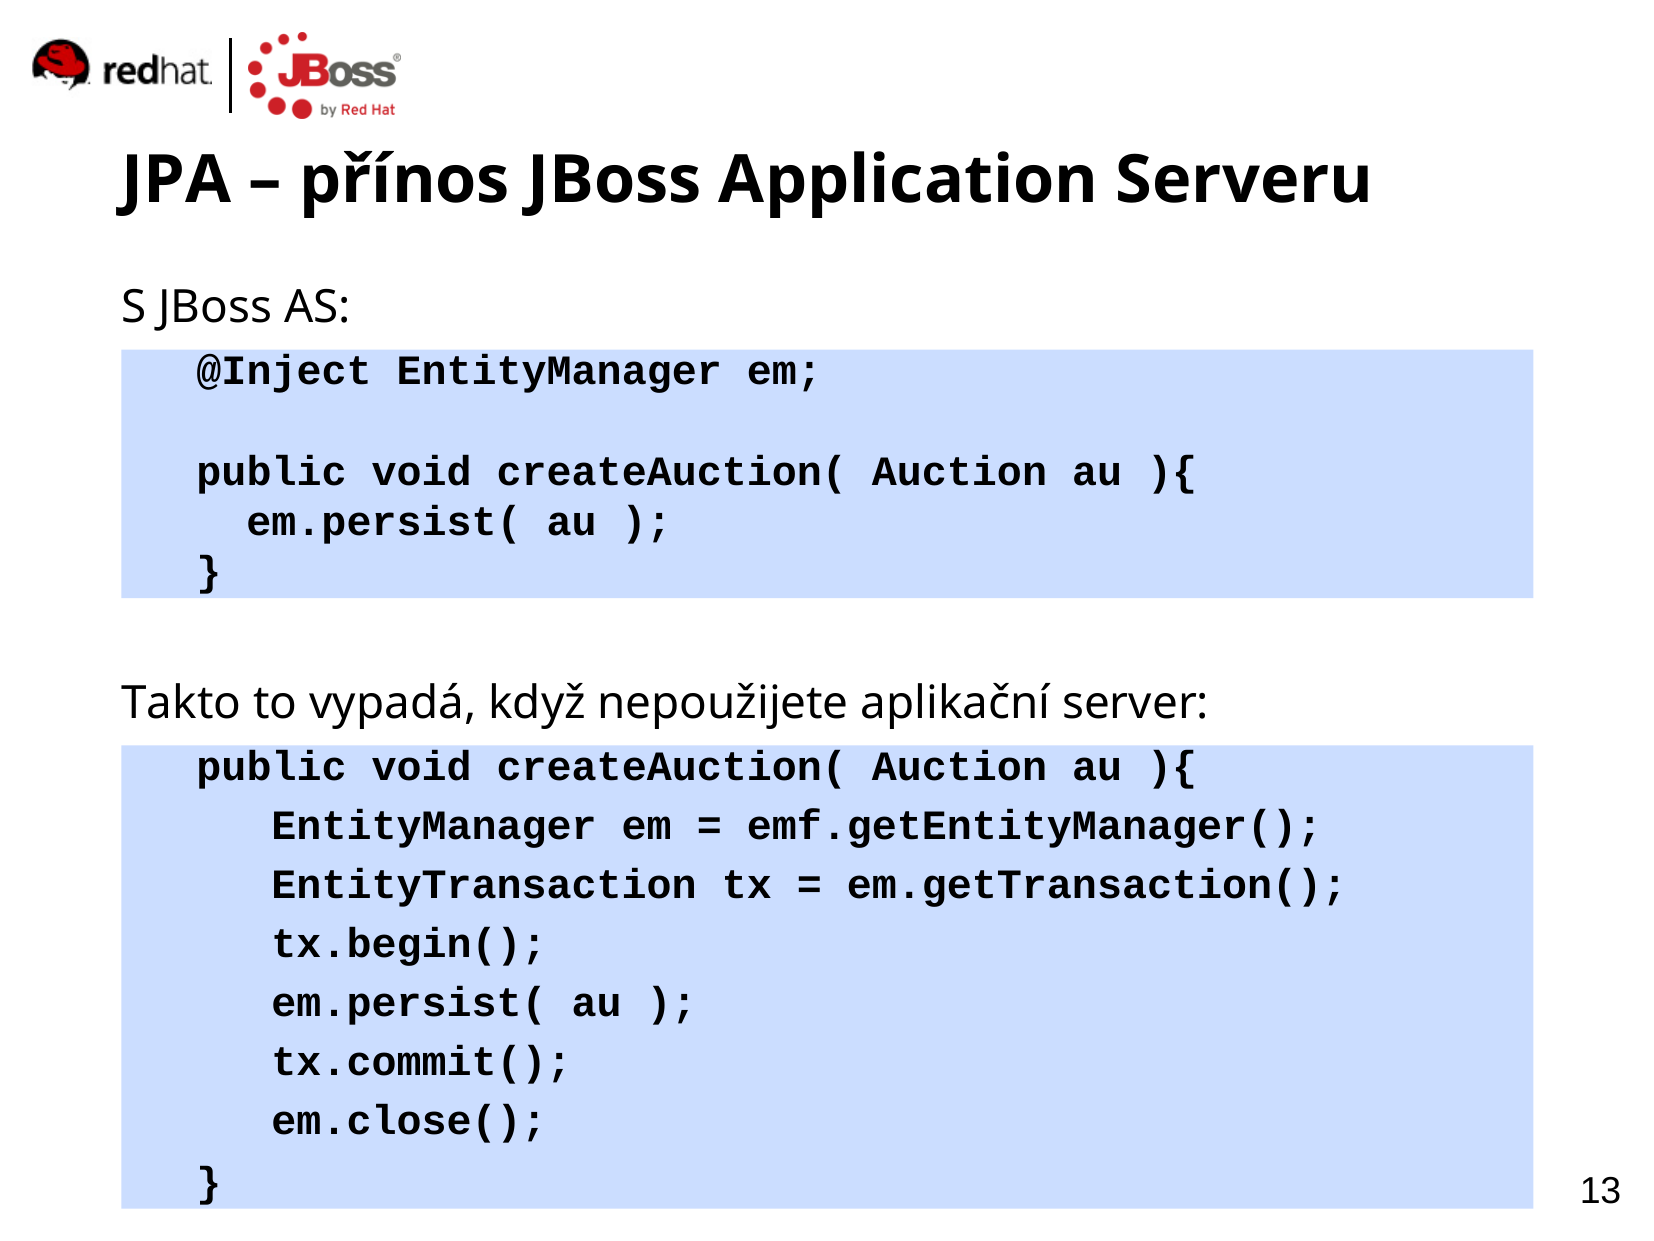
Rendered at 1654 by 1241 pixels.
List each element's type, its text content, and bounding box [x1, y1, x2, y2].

list @Inject EntityManager em; public void createAuction( Auction au ){ em.persist( au ); } [121, 349, 1534, 599]
list public void createAuction( Auction au ){ EntityManager em = emf.getEntityManager(); EntityTransaction tx = em.getTransaction(); tx.begin(); em.persist( au ); tx.commit(); em.close(); } [121, 745, 1534, 1209]
picture [31, 37, 212, 98]
picture [248, 32, 401, 80]
list S JBoss AS: [121, 273, 1534, 342]
list Takto to vypadá, když nepoužijete aplikační server: [121, 669, 1534, 738]
title JPA – přínos JBoss Application Serveru [121, 80, 1534, 273]
